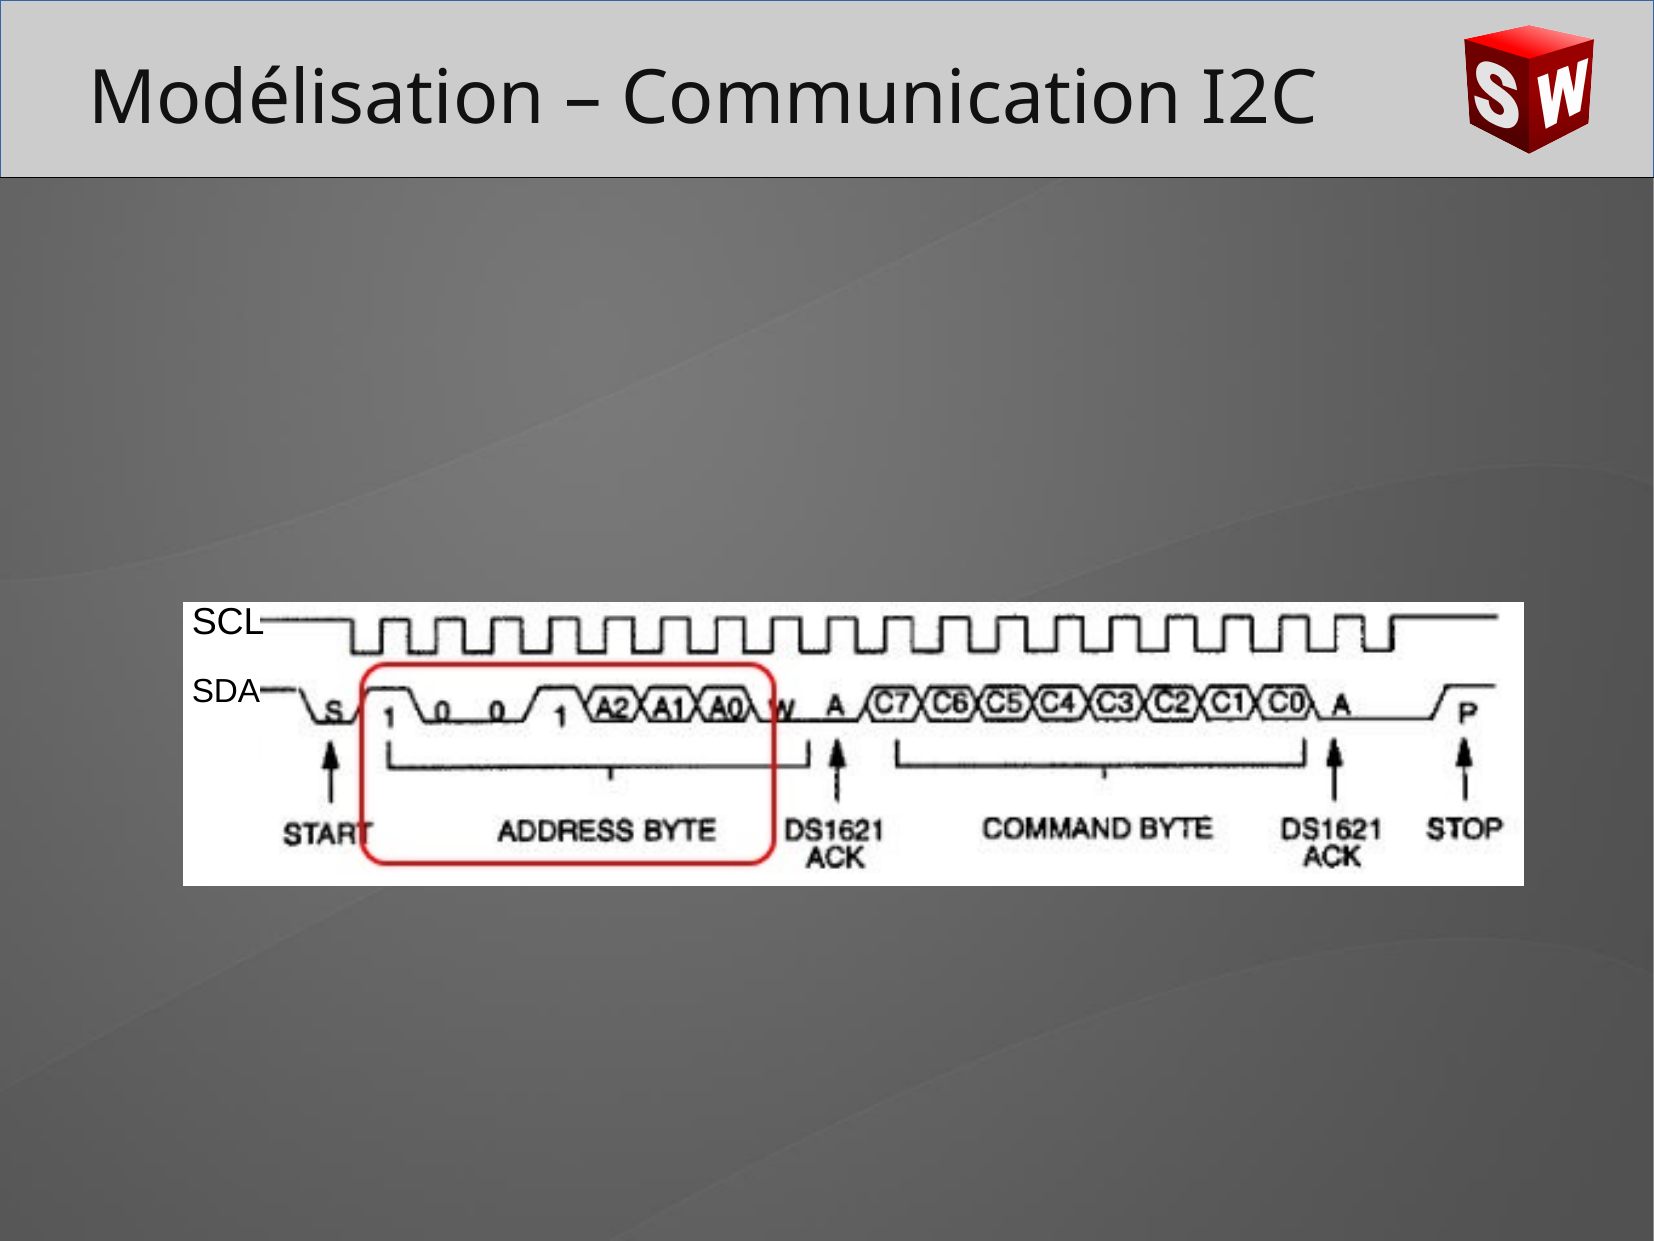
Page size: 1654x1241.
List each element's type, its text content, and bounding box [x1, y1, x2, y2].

picture [1464, 25, 1594, 154]
text_box SCL [177, 593, 426, 650]
text_box [0, 0, 1654, 177]
picture [0, 178, 1654, 1241]
text_box SDA [177, 661, 296, 721]
text_box Modélisation – Communication I2C [0, 35, 1418, 166]
